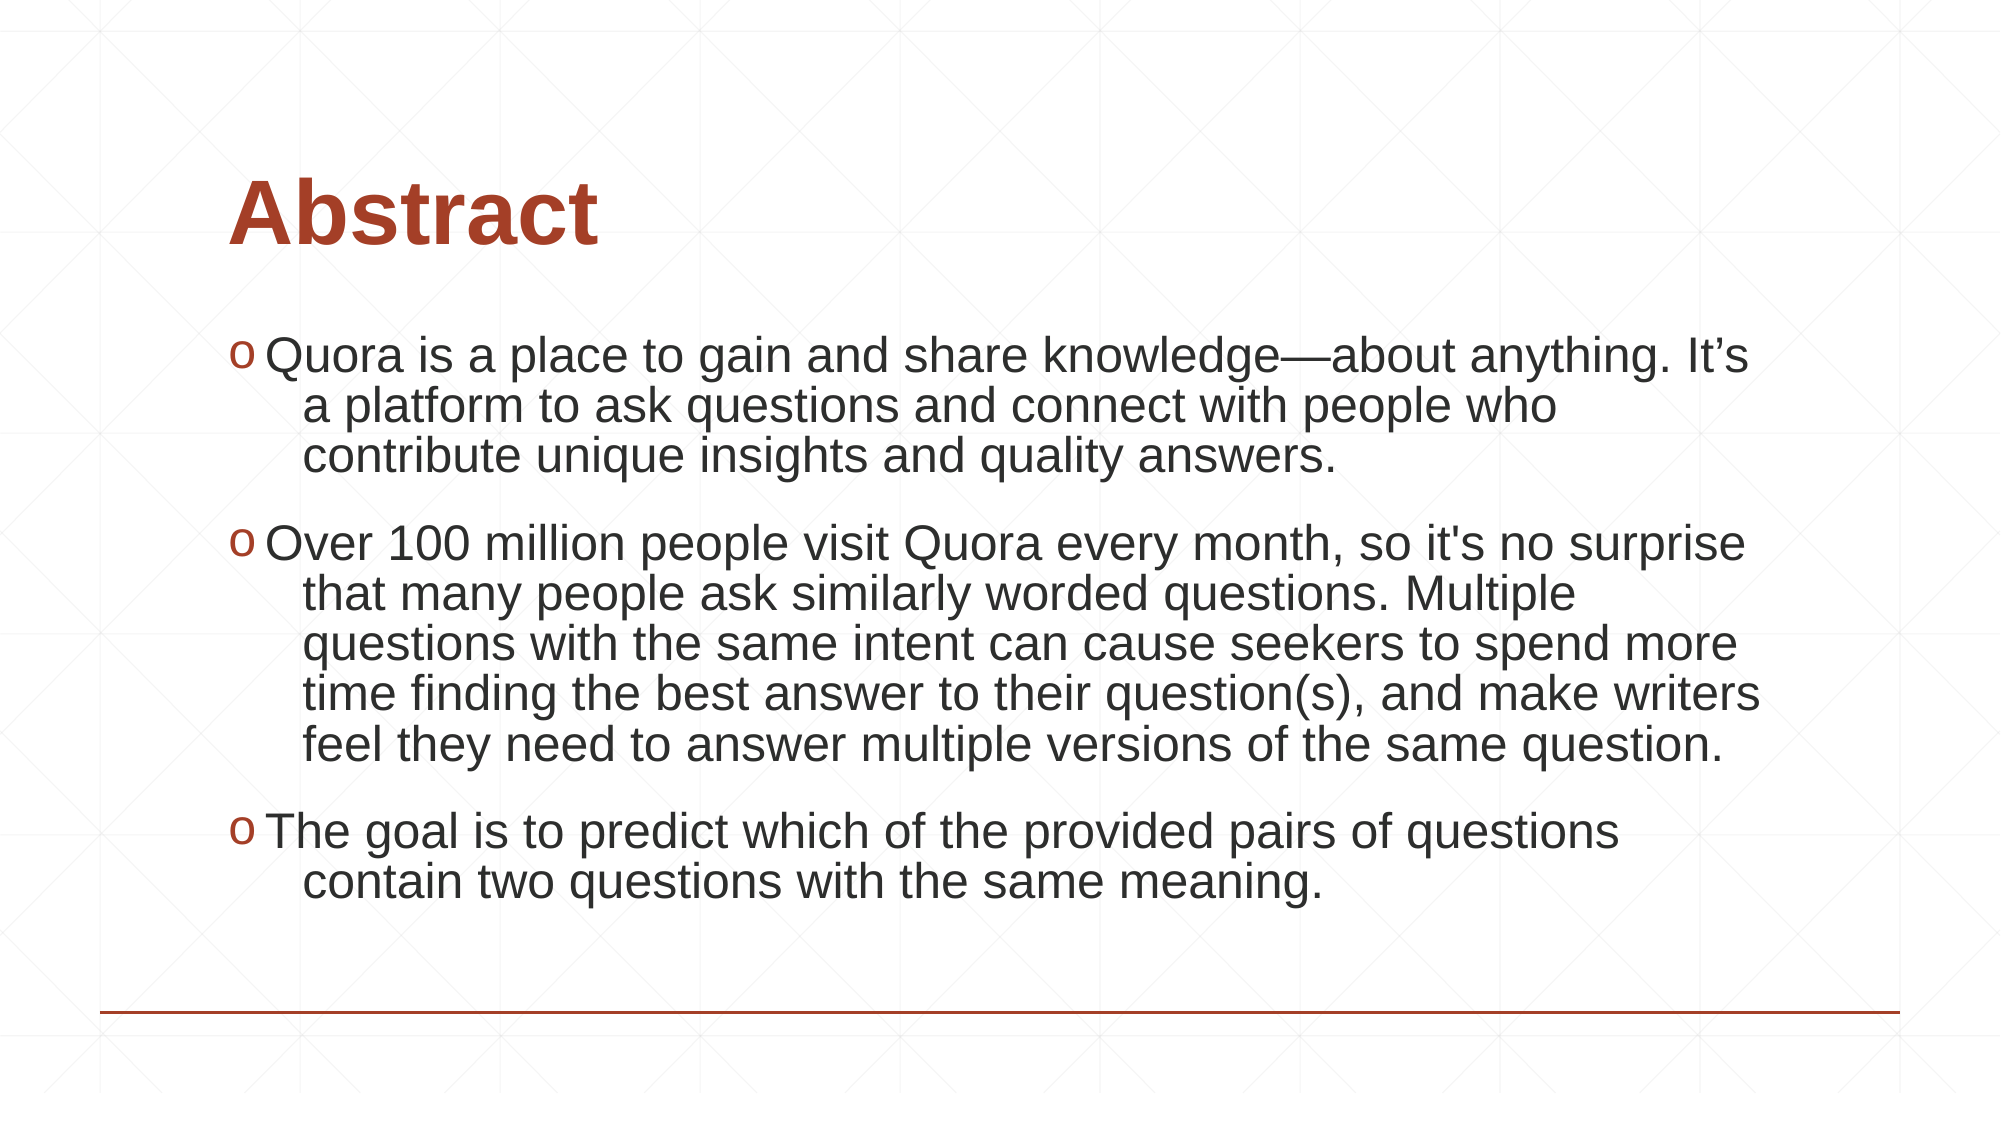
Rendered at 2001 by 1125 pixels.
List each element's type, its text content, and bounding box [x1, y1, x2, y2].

list Quora is a place to gain and share knowledge—about anything. It’s a platform to ask questions and connect with people who contribute unique insights and quality answers. Over 100 million people visit Quora every month, so it's no surprise that many people ask similarly worded questions. Multiple questions with the same intent can cause seekers to spend more time finding the best answer to their question(s), and make writers feel they need to answer multiple versions of the same question. The goal is to predict which of the provided pairs of questions contain two questions with the same meaning. [212, 324, 1788, 1008]
title Abstract [212, 82, 1788, 271]
